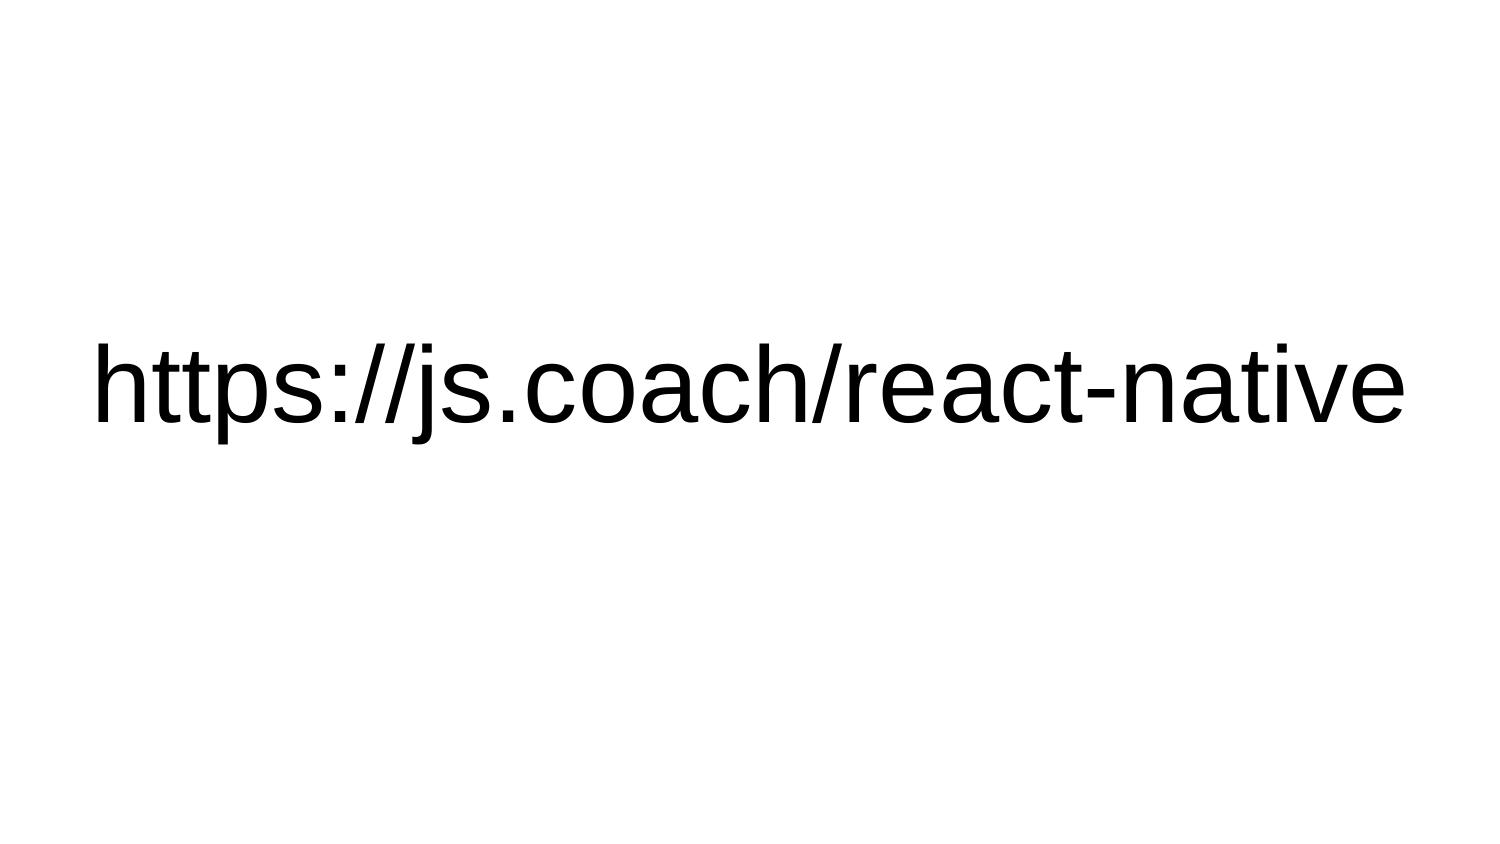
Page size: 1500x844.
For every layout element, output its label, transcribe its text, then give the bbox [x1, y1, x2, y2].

title https://js.coach/react-native [51, 122, 1449, 459]
